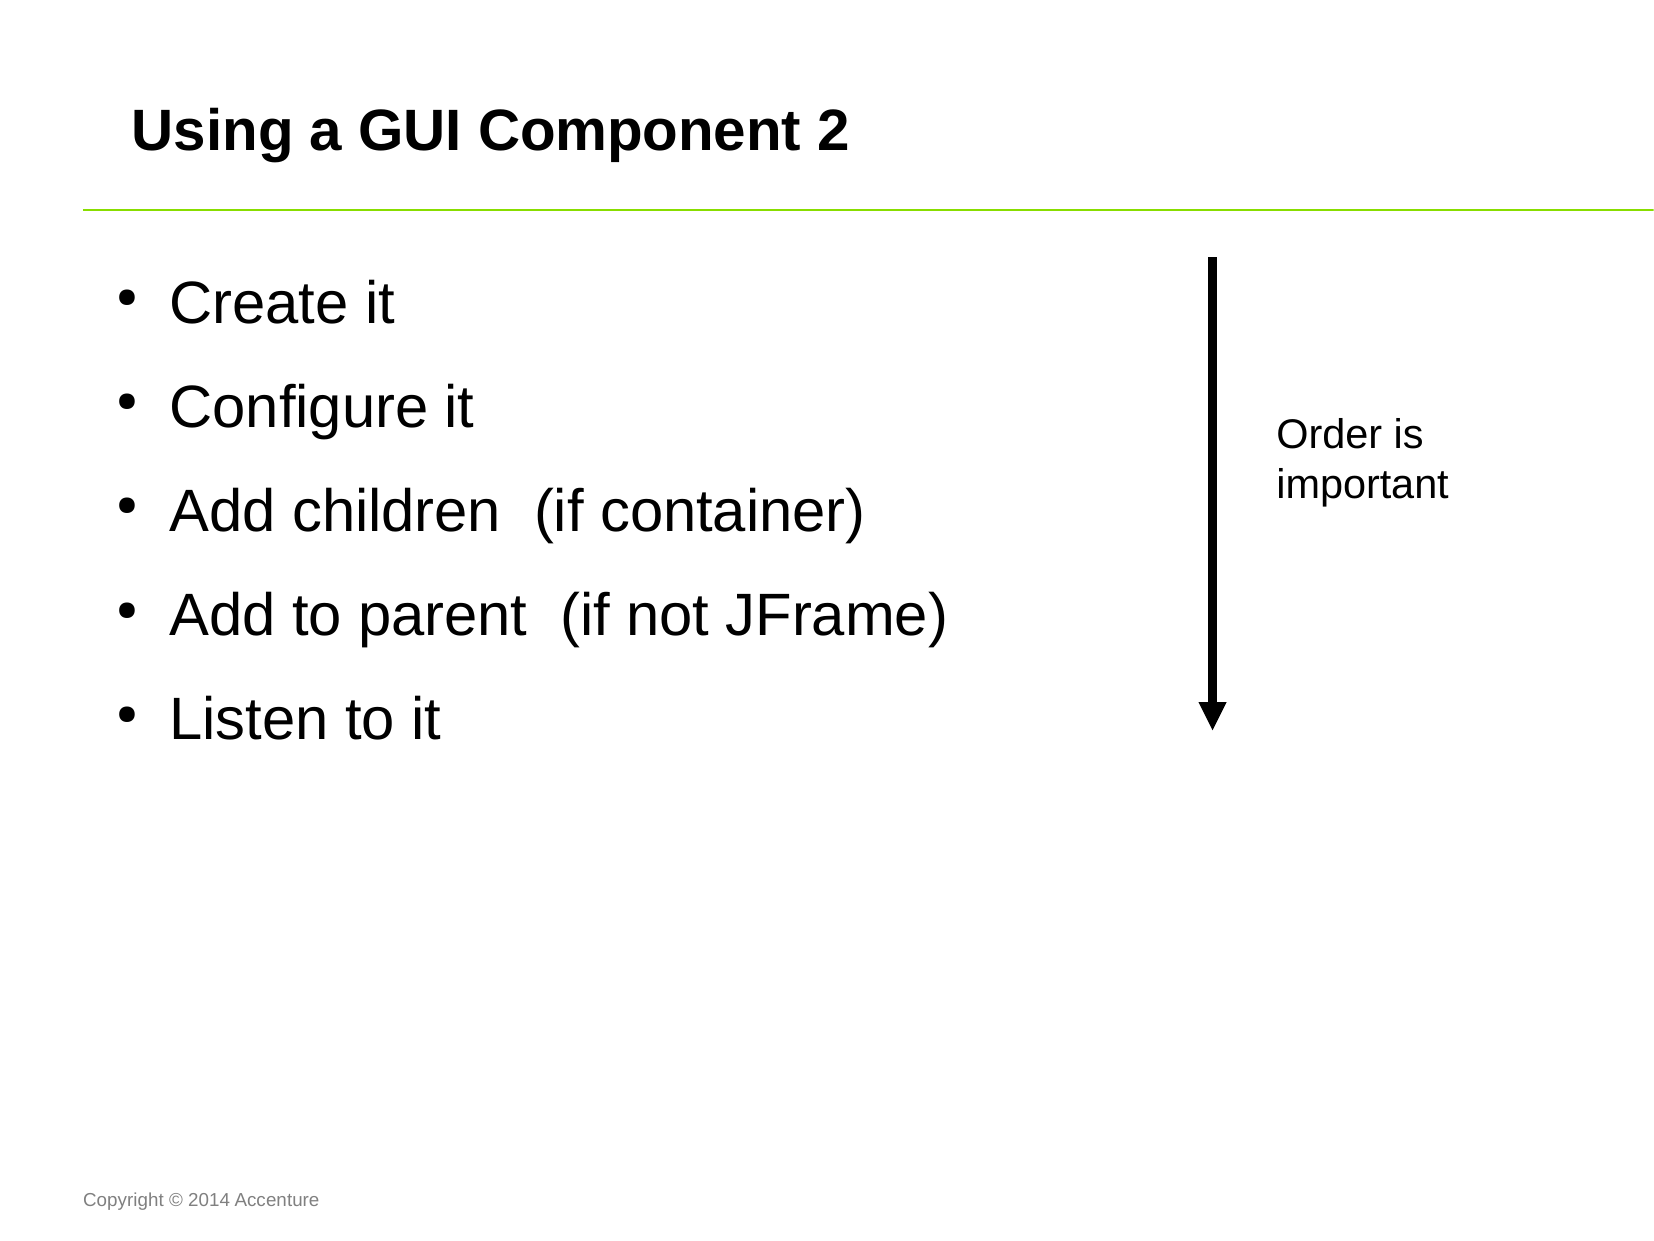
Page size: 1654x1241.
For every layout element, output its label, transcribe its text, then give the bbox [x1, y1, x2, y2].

text_box Order is important [1226, 399, 1464, 515]
title Using a GUI Component 2 [81, 56, 1654, 199]
list Create it Configure it Add children (if container) Add to parent (if not JFrame) Listen to it [84, 255, 1573, 1166]
